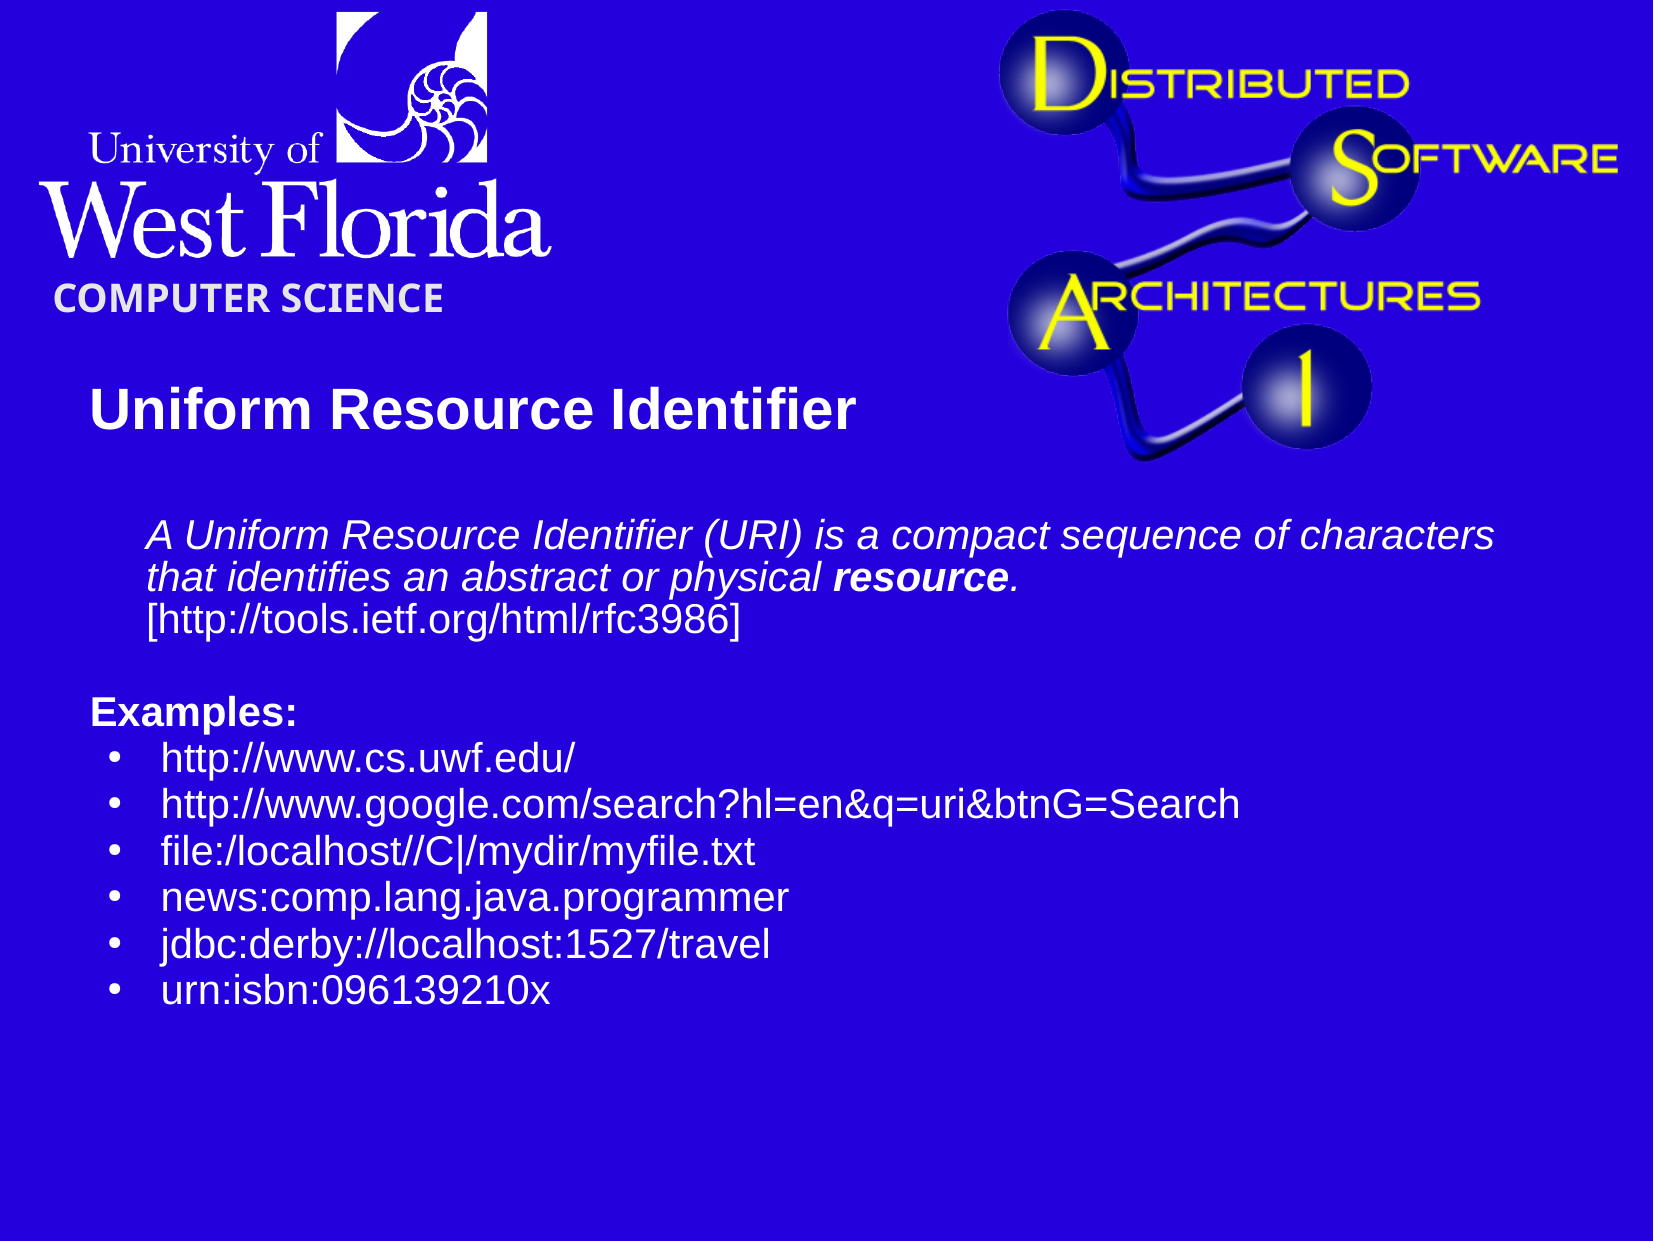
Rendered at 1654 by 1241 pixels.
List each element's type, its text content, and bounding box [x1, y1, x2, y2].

text_box COMPUTER SCIENCE [37, 262, 563, 334]
text_box Uniform Resource Identifier A Uniform Resource Identifier (URI) is a compact sequence of characters that identifies an abstract or physical resource. [http://tools.ietf.org/html/rfc3986] Examples: http://www.cs.uwf.edu/ http://www.google.com/search?hl=en&q=uri&btnG=Search file:/localhost//C|/mydir/myfile.txt news:comp.lang.java.programmer jdbc:derby://localhost:1527/travel urn:isbn:096139210x [75, 375, 1592, 1126]
picture [37, 0, 559, 262]
picture [910, 0, 1653, 506]
